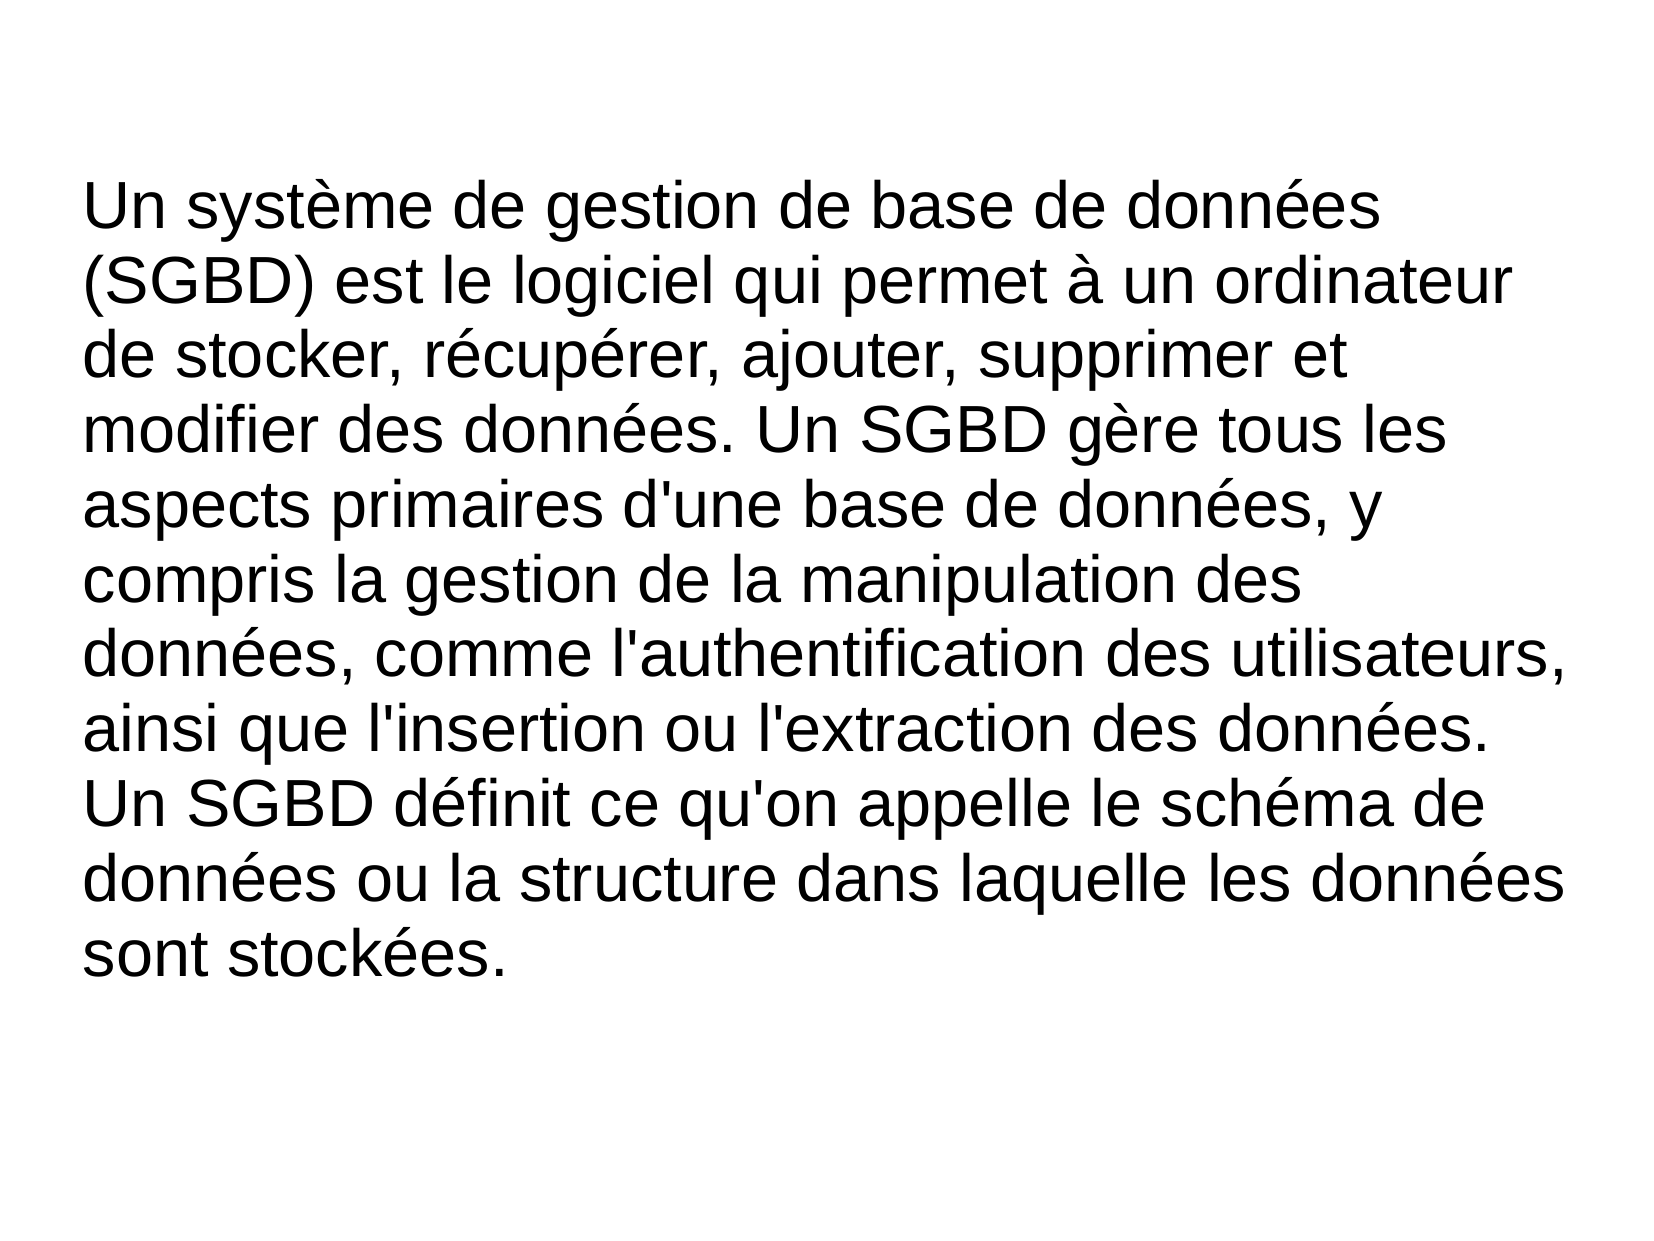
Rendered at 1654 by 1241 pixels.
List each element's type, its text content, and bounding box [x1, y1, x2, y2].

subtitle Un système de gestion de base de données (SGBD) est le logiciel qui permet à un ordinateur de stocker, récupérer, ajouter, supprimer et modifier des données. Un SGBD gère tous les aspects primaires d'une base de données, y compris la gestion de la manipulation des données, comme l'authentification des utilisateurs, ainsi que l'insertion ou l'extraction des données. Un SGBD définit ce qu'on appelle le schéma de données ou la structure dans laquelle les données sont stockées. [82, 49, 1571, 1109]
